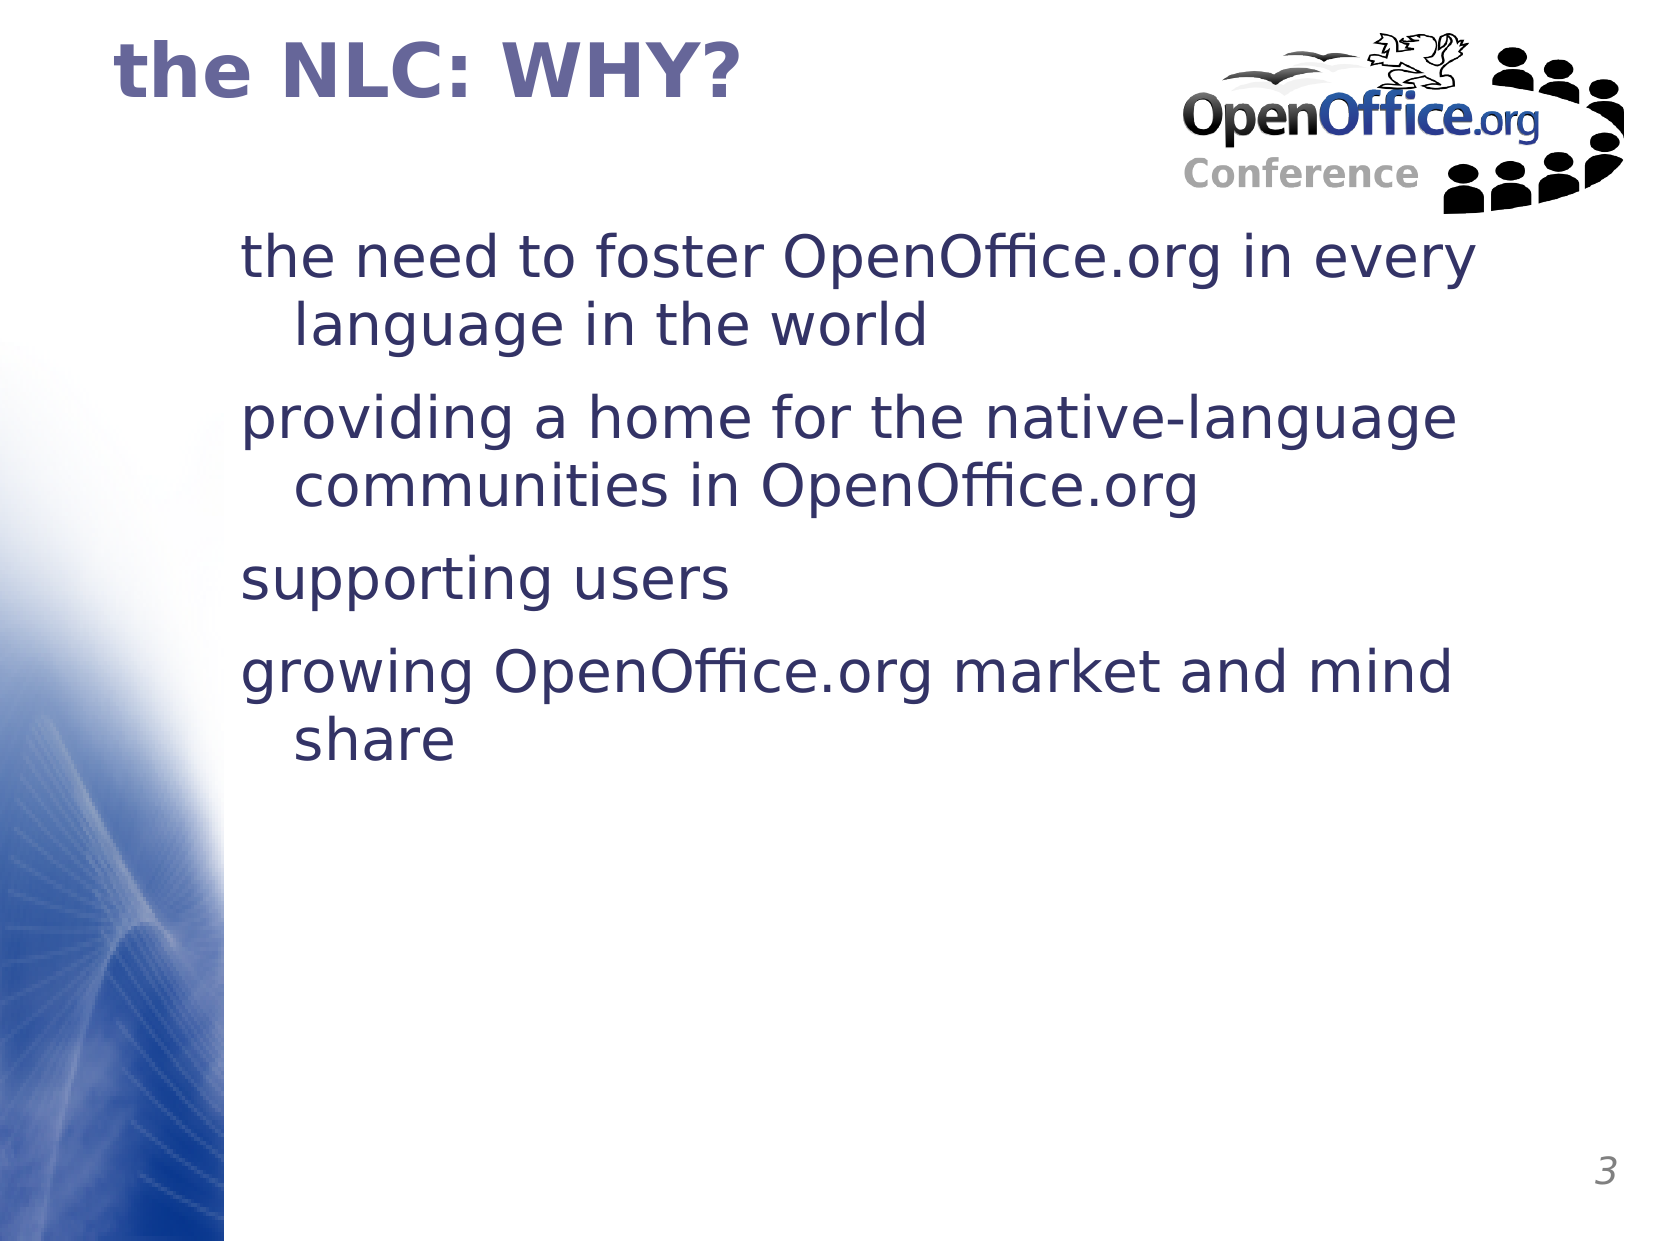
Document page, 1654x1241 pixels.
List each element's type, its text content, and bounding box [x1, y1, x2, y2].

title the NLC: WHY? [24, 15, 987, 129]
list the need to foster OpenOffice.org in every language in the world providing a home for the native-language communities in OpenOffice.org supporting users growing OpenOffice.org market and mind share [223, 223, 1619, 1133]
picture [0, 0, 224, 1241]
picture [1183, 33, 1624, 214]
